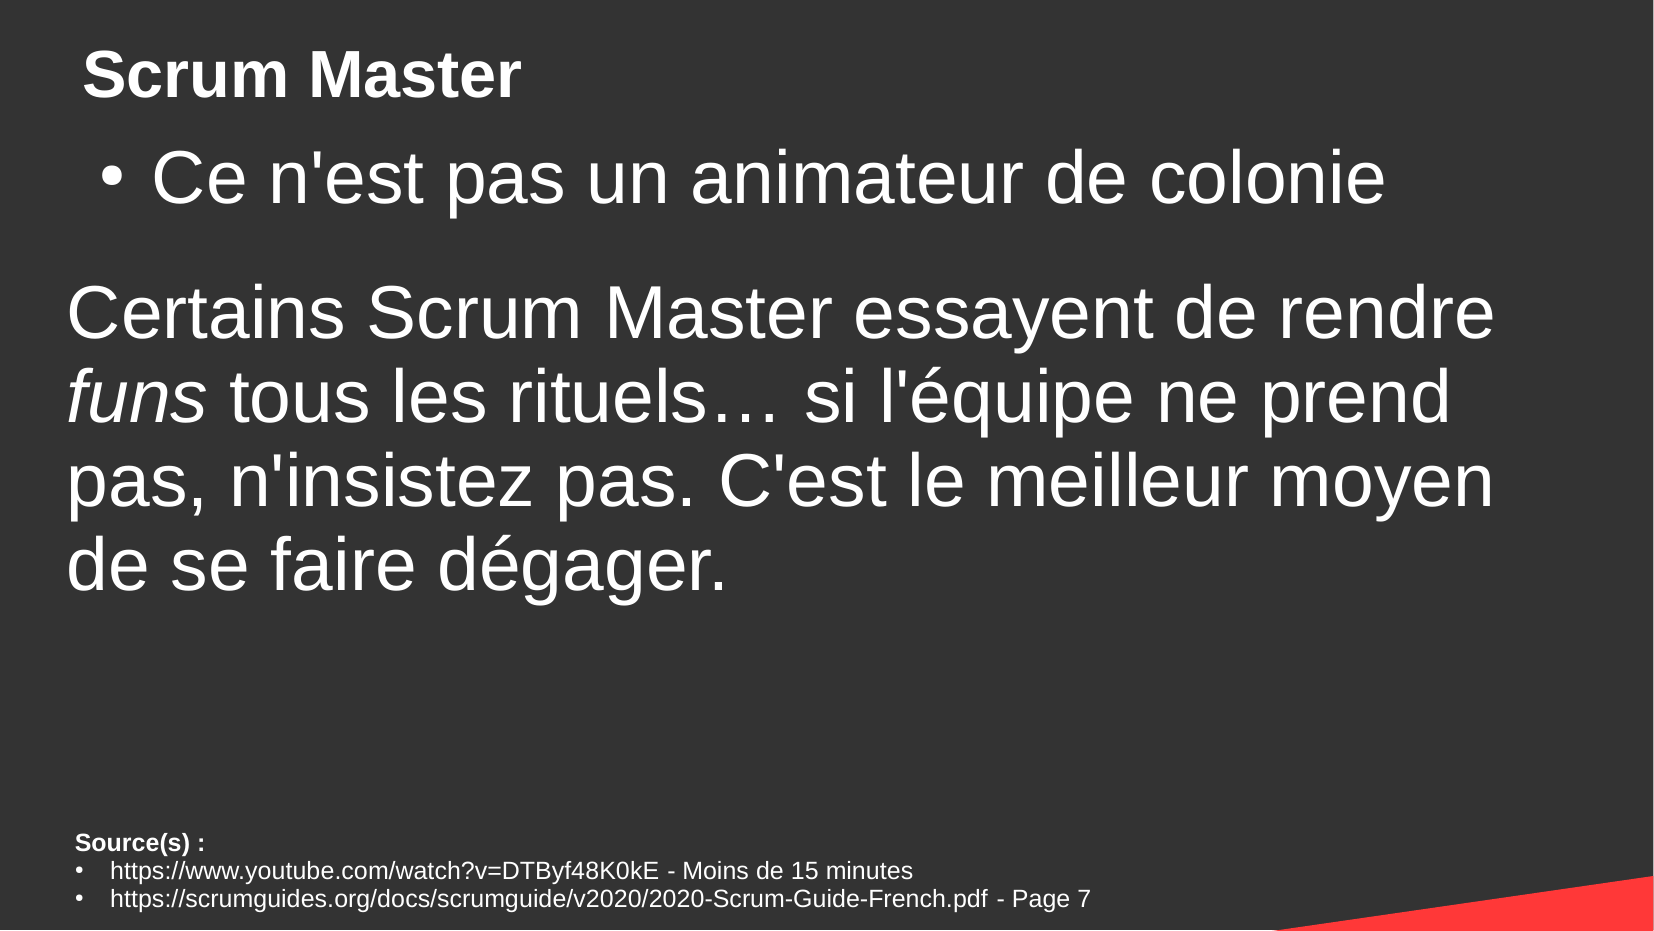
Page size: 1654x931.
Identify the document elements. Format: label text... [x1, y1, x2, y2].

list Ce n'est pas un animateur de colonie [80, 135, 1620, 237]
text_box [1272, 875, 1654, 931]
text_box Source(s) : https://www.youtube.com/watch?v=DTByf48K0kE - Moins de 15 minutes https://scrumguides.org/docs/scrumguide/v2020/2020-Scrum-Guide-French.pdf - Page 7 [59, 821, 1546, 920]
title Scrum Master [82, 37, 1571, 122]
text_box Certains Scrum Master essayent de rendre funs tous les rituels… si l'équipe ne prend pas, n'insistez pas. C'est le meilleur moyen de se faire dégager. [52, 263, 1602, 615]
